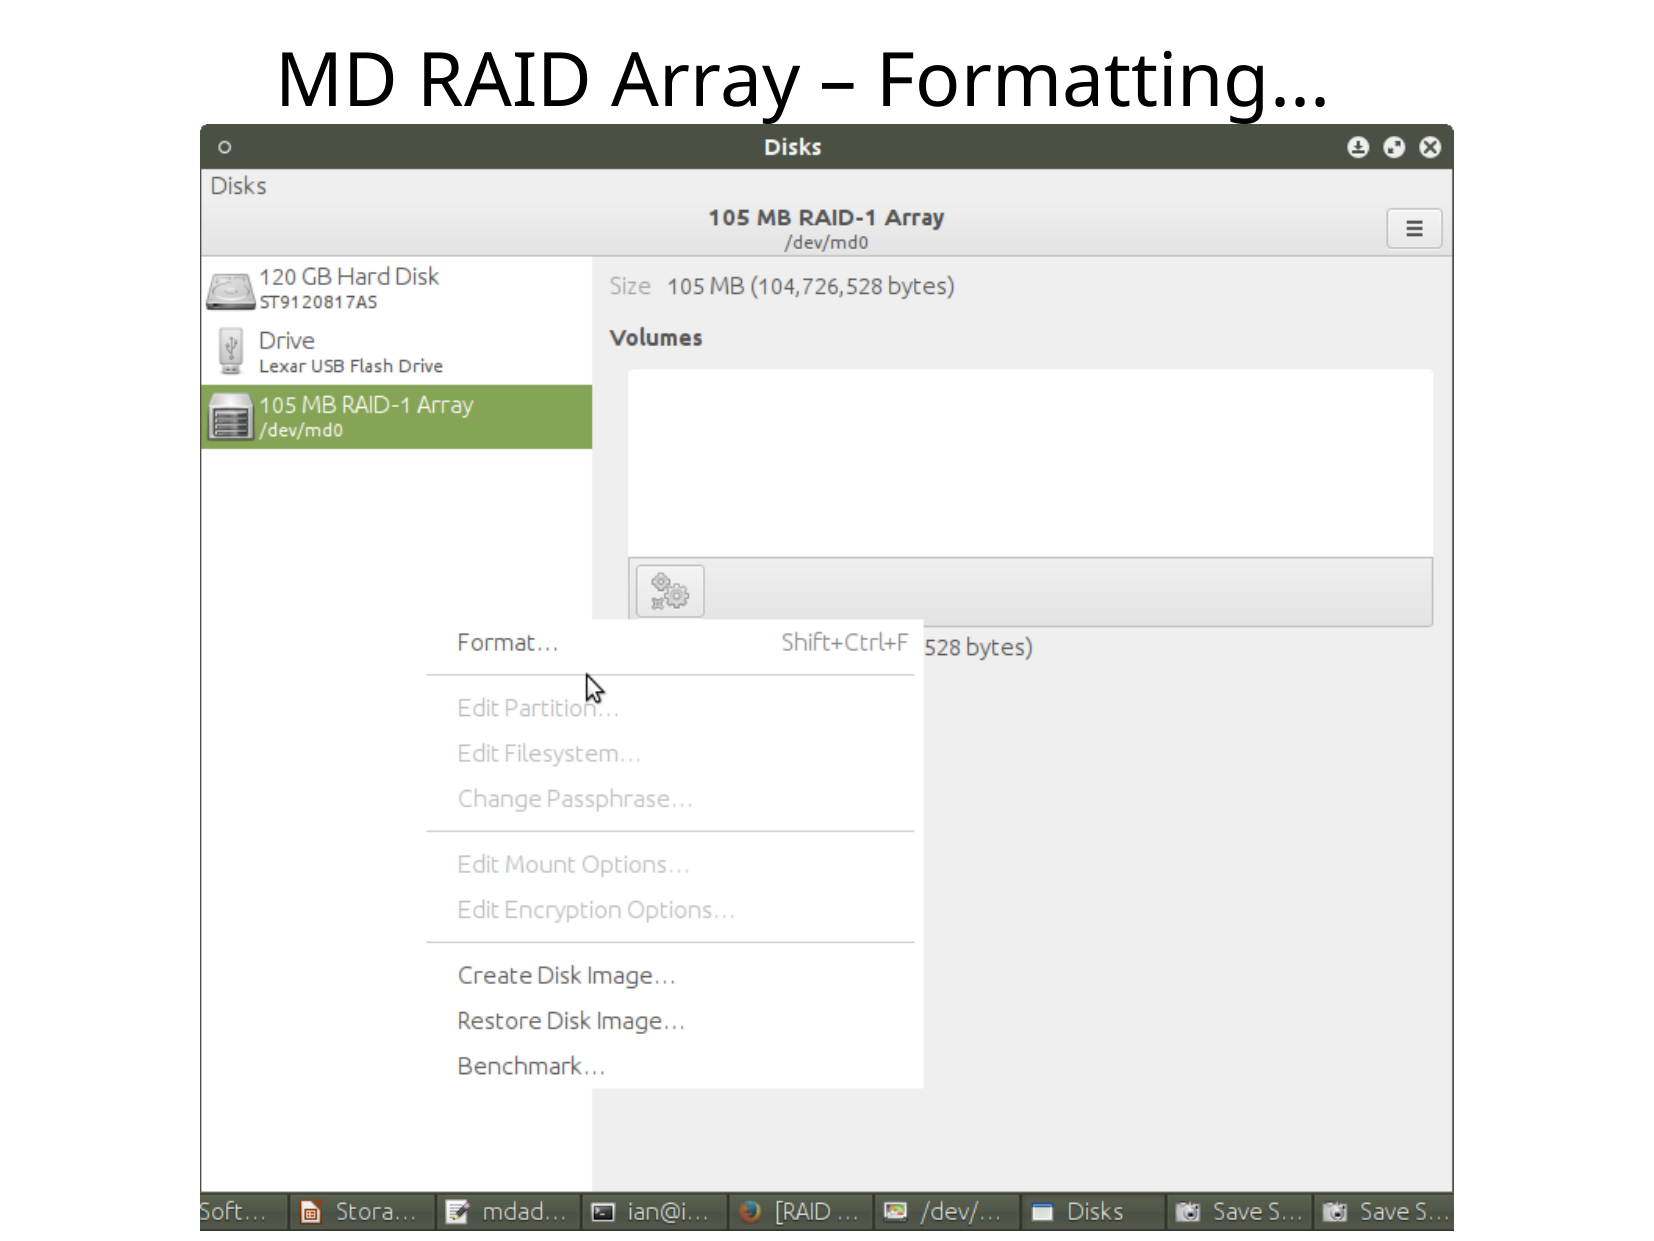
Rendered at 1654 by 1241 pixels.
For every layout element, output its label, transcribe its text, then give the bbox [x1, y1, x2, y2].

title MD RAID Array – Formatting... [59, 36, 1548, 119]
picture [200, 124, 1454, 1231]
